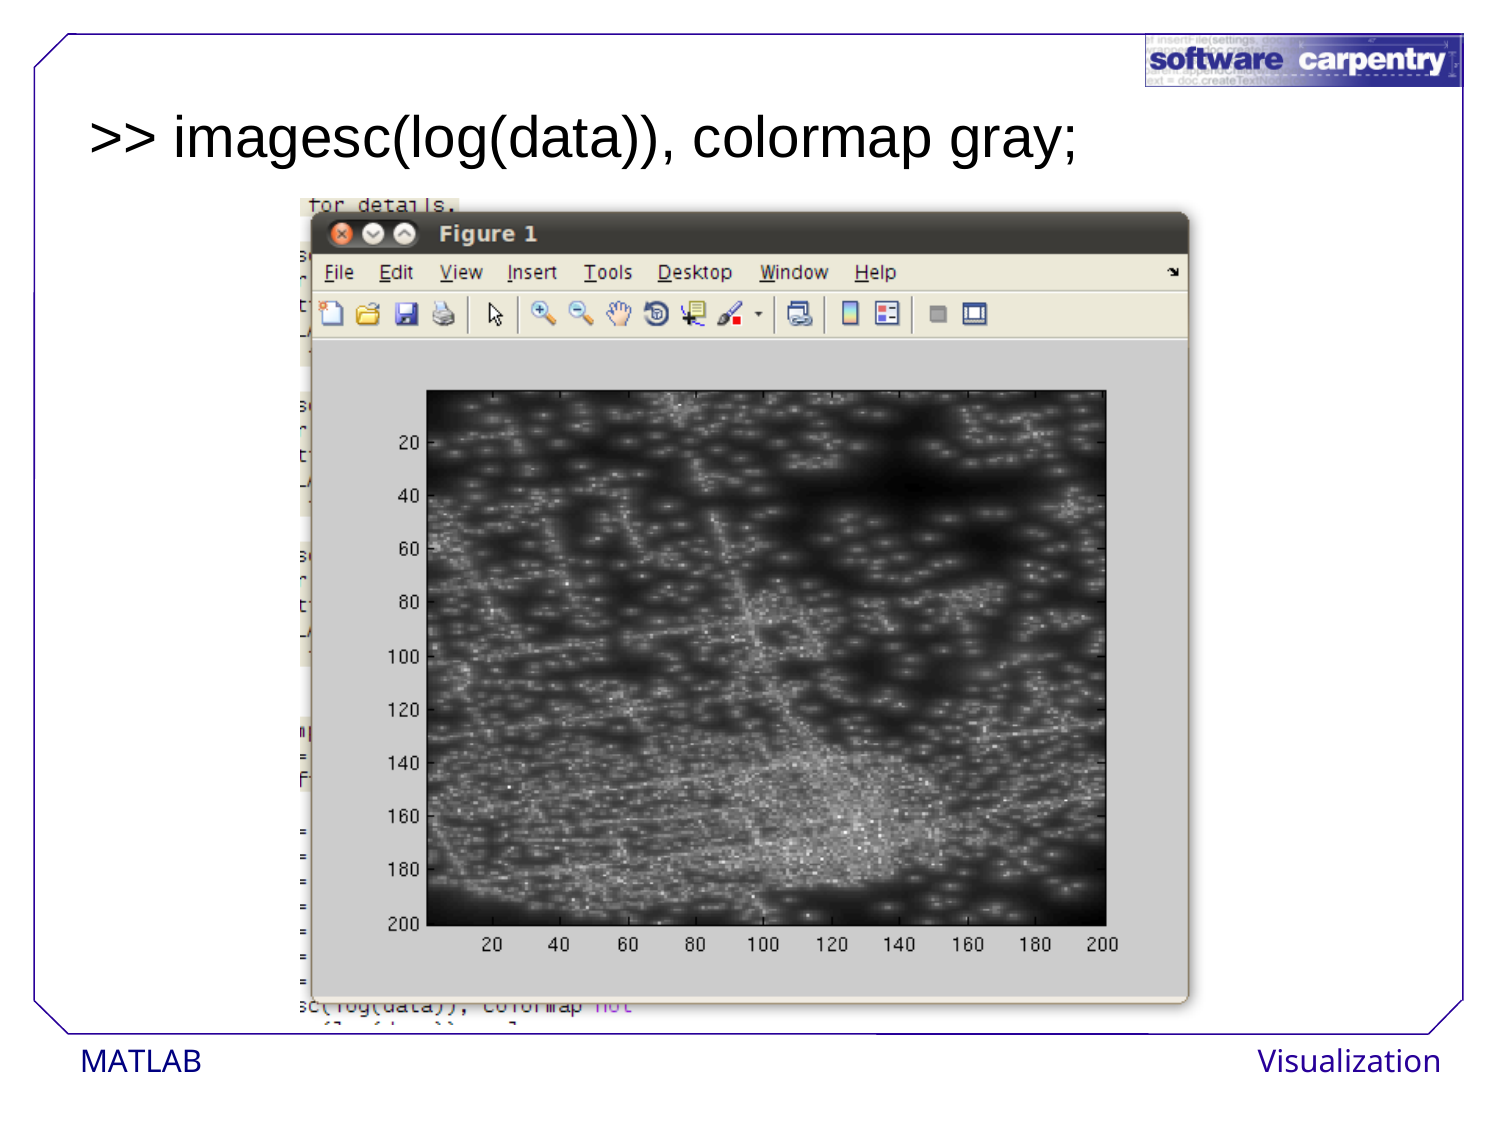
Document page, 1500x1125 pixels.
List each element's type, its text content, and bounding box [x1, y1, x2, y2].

picture [300, 198, 1210, 1026]
picture [1145, 33, 1464, 87]
list >> imagesc(log(data)), colormap gray; [75, 99, 1363, 1013]
